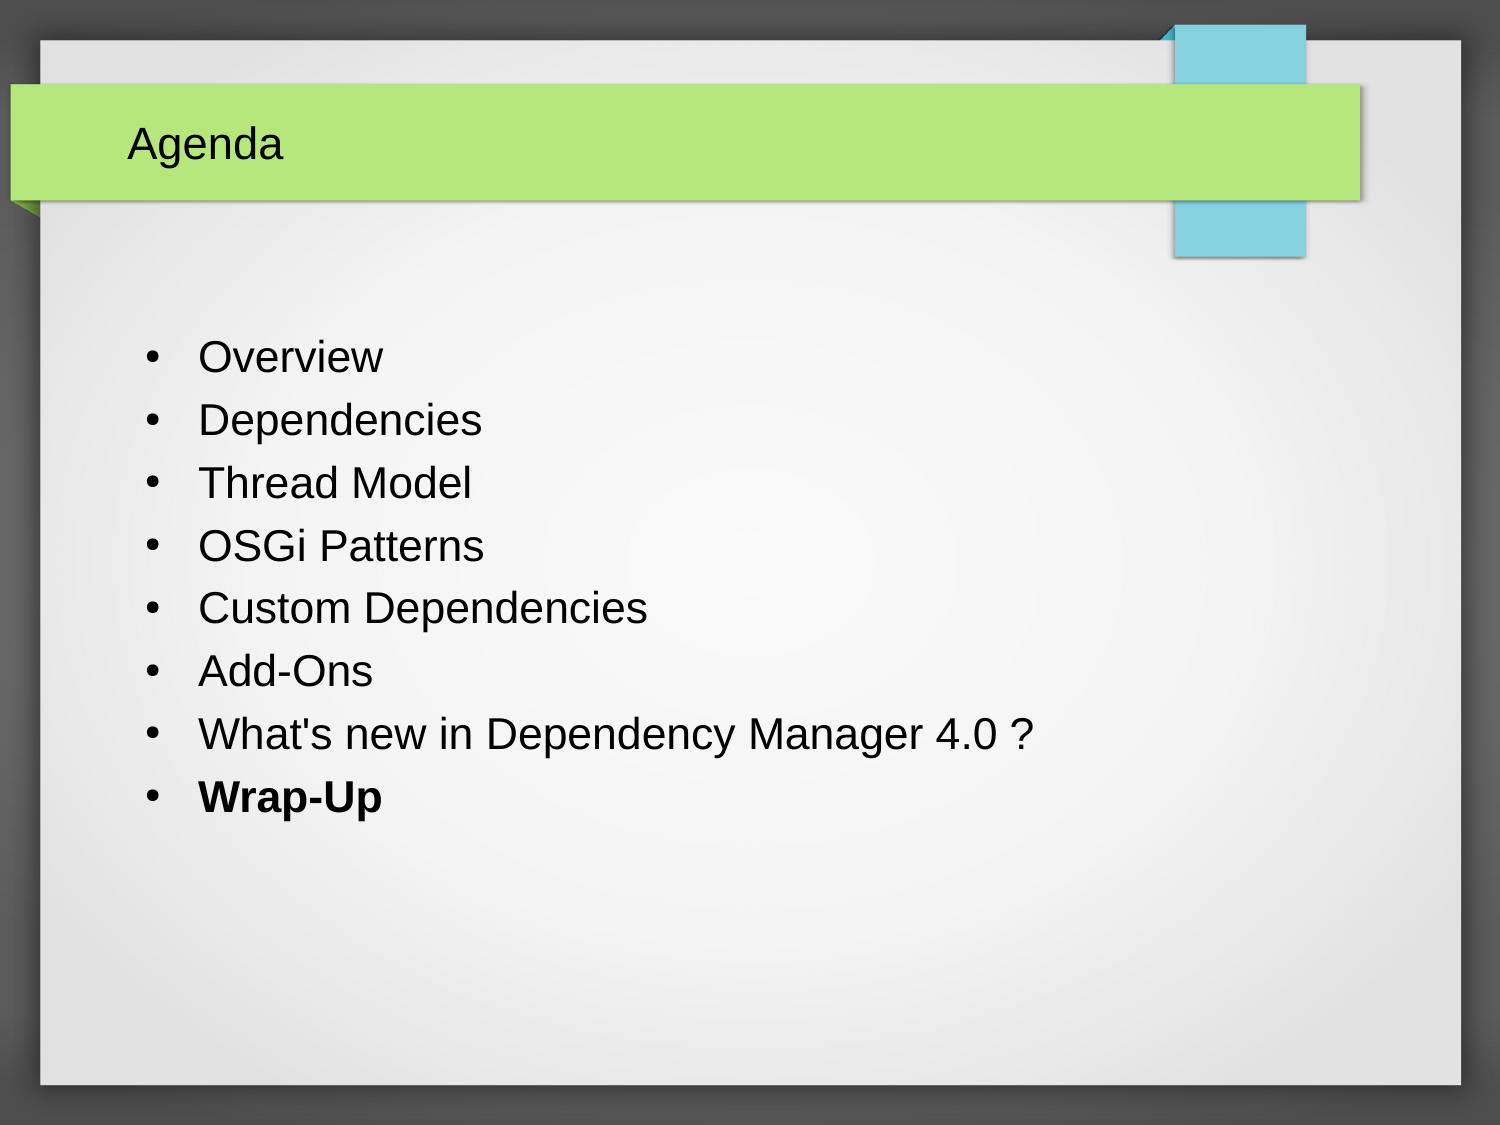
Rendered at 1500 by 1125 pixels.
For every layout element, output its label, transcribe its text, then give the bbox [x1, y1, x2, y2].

list Overview Dependencies Thread Model OSGi Patterns Custom Dependencies Add-Ons What's new in Dependency Manager 4.0 ? Wrap-Up [112, 324, 1388, 978]
title Agenda [112, 42, 1388, 246]
picture [0, 0, 1500, 1125]
